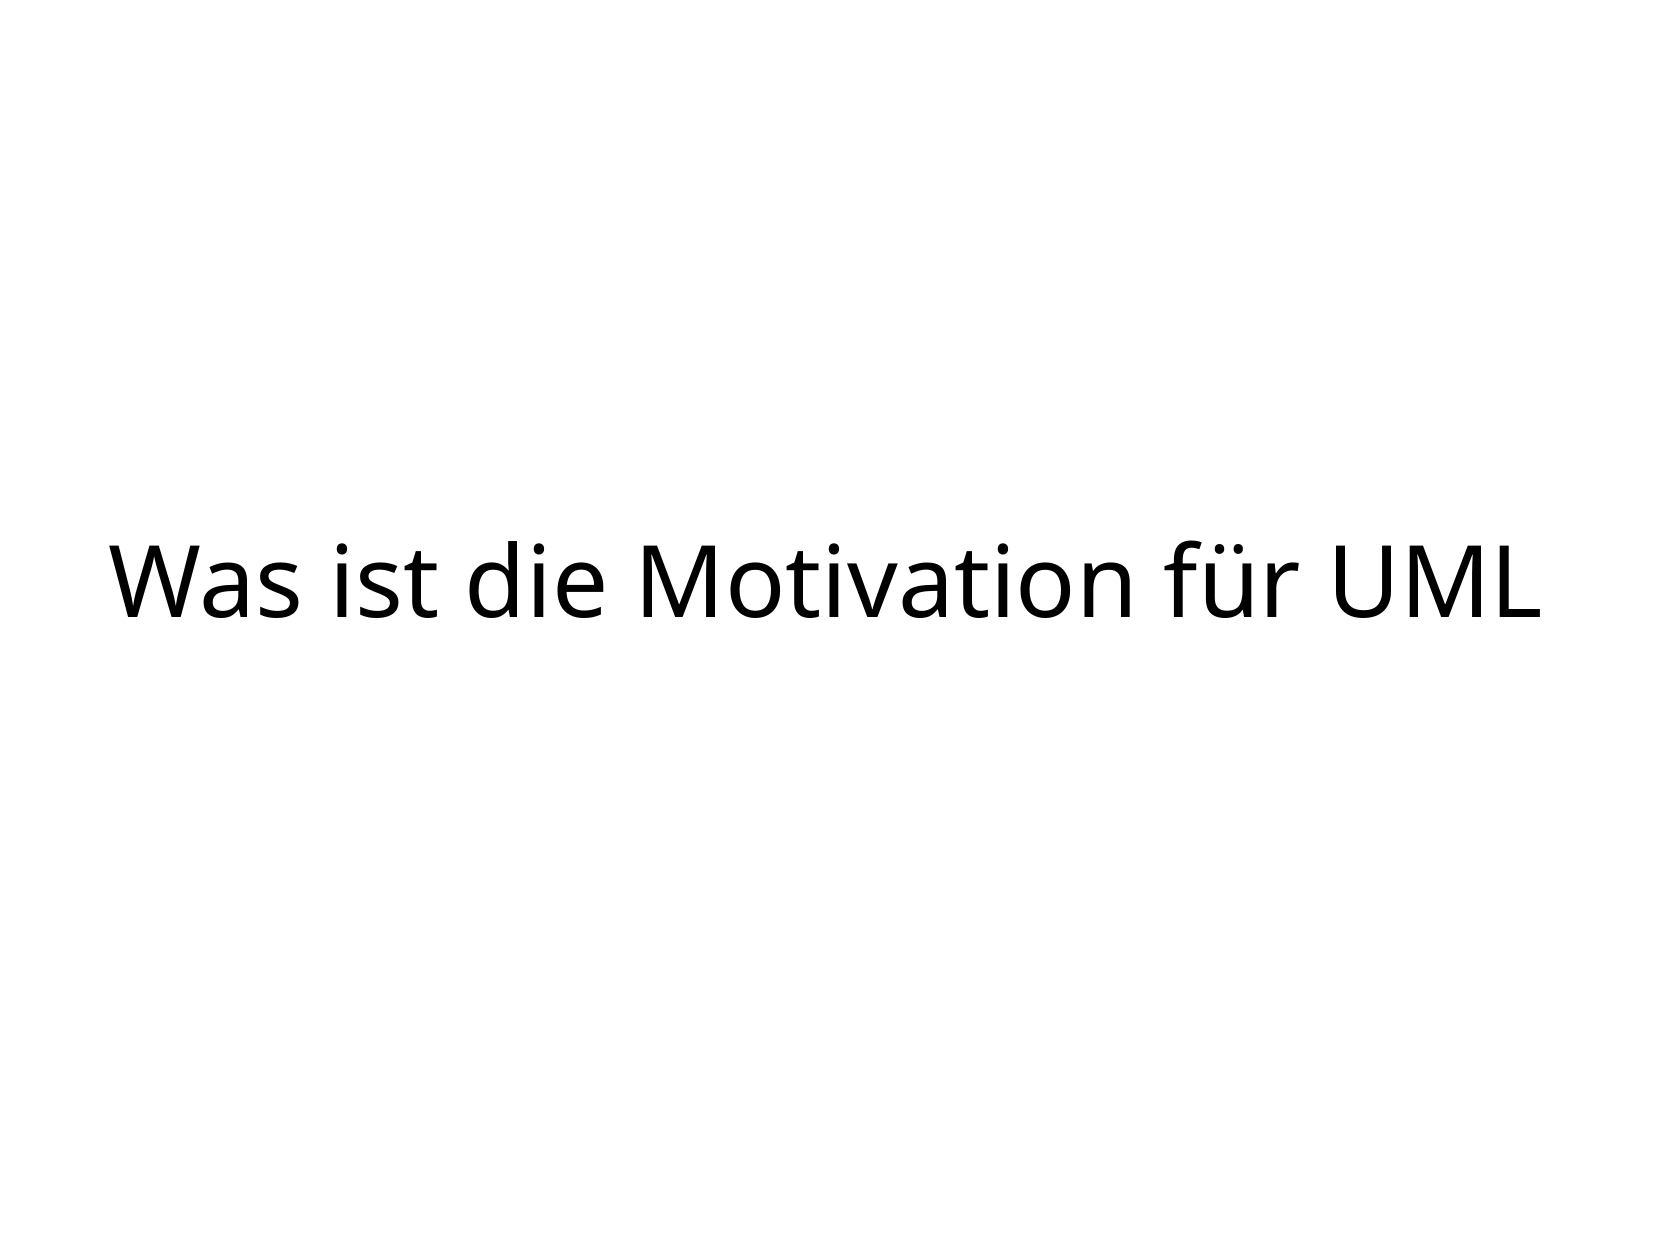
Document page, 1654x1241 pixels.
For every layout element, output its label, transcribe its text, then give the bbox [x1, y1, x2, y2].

subtitle Was ist die Motivation für UML [82, 49, 1571, 1109]
